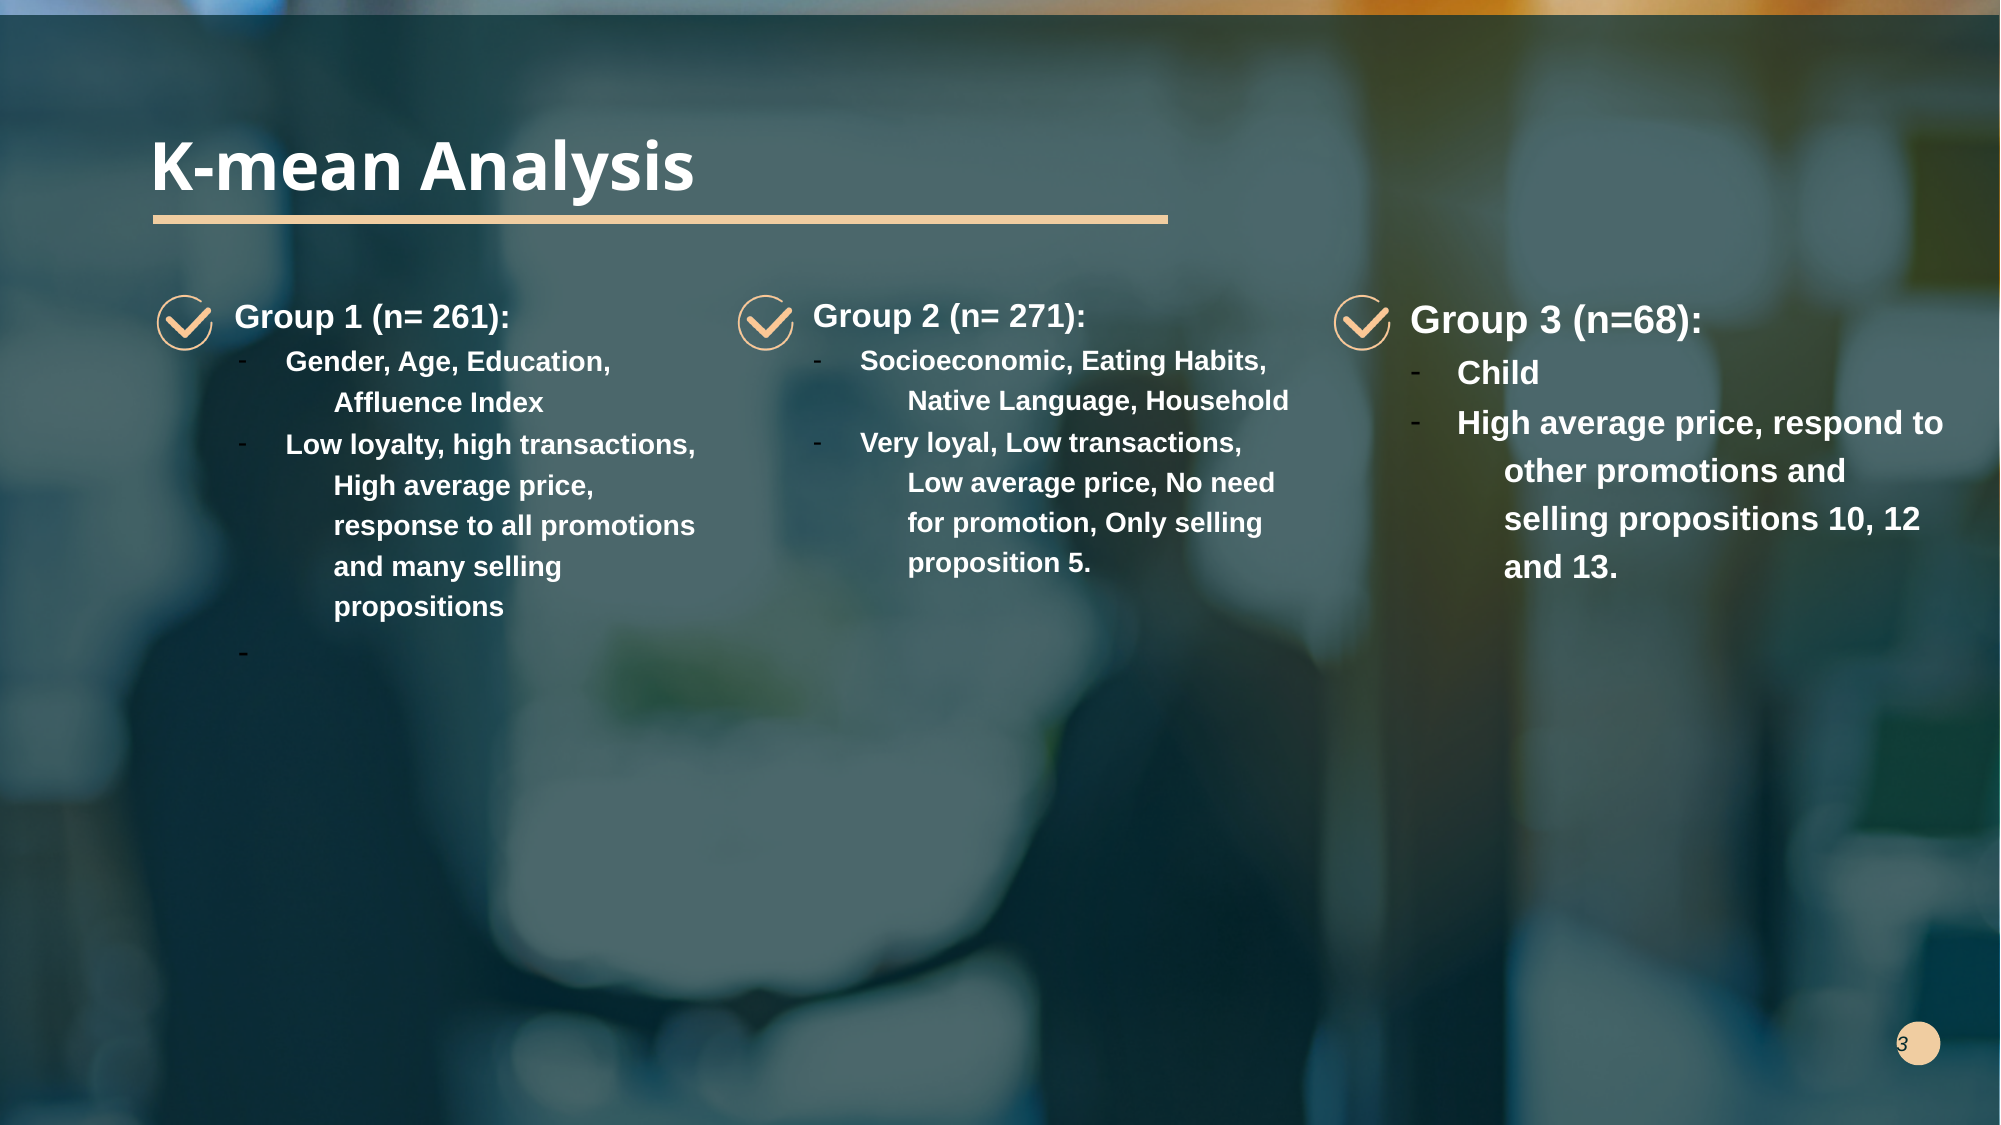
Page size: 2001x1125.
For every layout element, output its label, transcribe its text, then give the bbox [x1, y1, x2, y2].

list Group 3 (n=68): Child High average price, respond to other promotions and selling propositions 10, 12 and 13. [1390, 277, 1967, 661]
list Group 1 (n= 261): Gender, Age, Education, Affluence Index Low loyalty, high transactions, High average price, response to all promotions and many selling propositions [219, 279, 736, 632]
text_box [0, 15, 2000, 1125]
list Group 2 (n= 271): Socioeconomic, Eating Habits, Native Language, Household Very loyal, Low transactions, Low average price, No need for promotion, Only selling proposition 5. [794, 279, 1312, 609]
picture [0, 0, 2000, 15]
picture [137, 275, 232, 370]
title K-mean Analysis [134, 59, 1860, 278]
picture [1314, 275, 1410, 370]
picture [718, 275, 813, 370]
